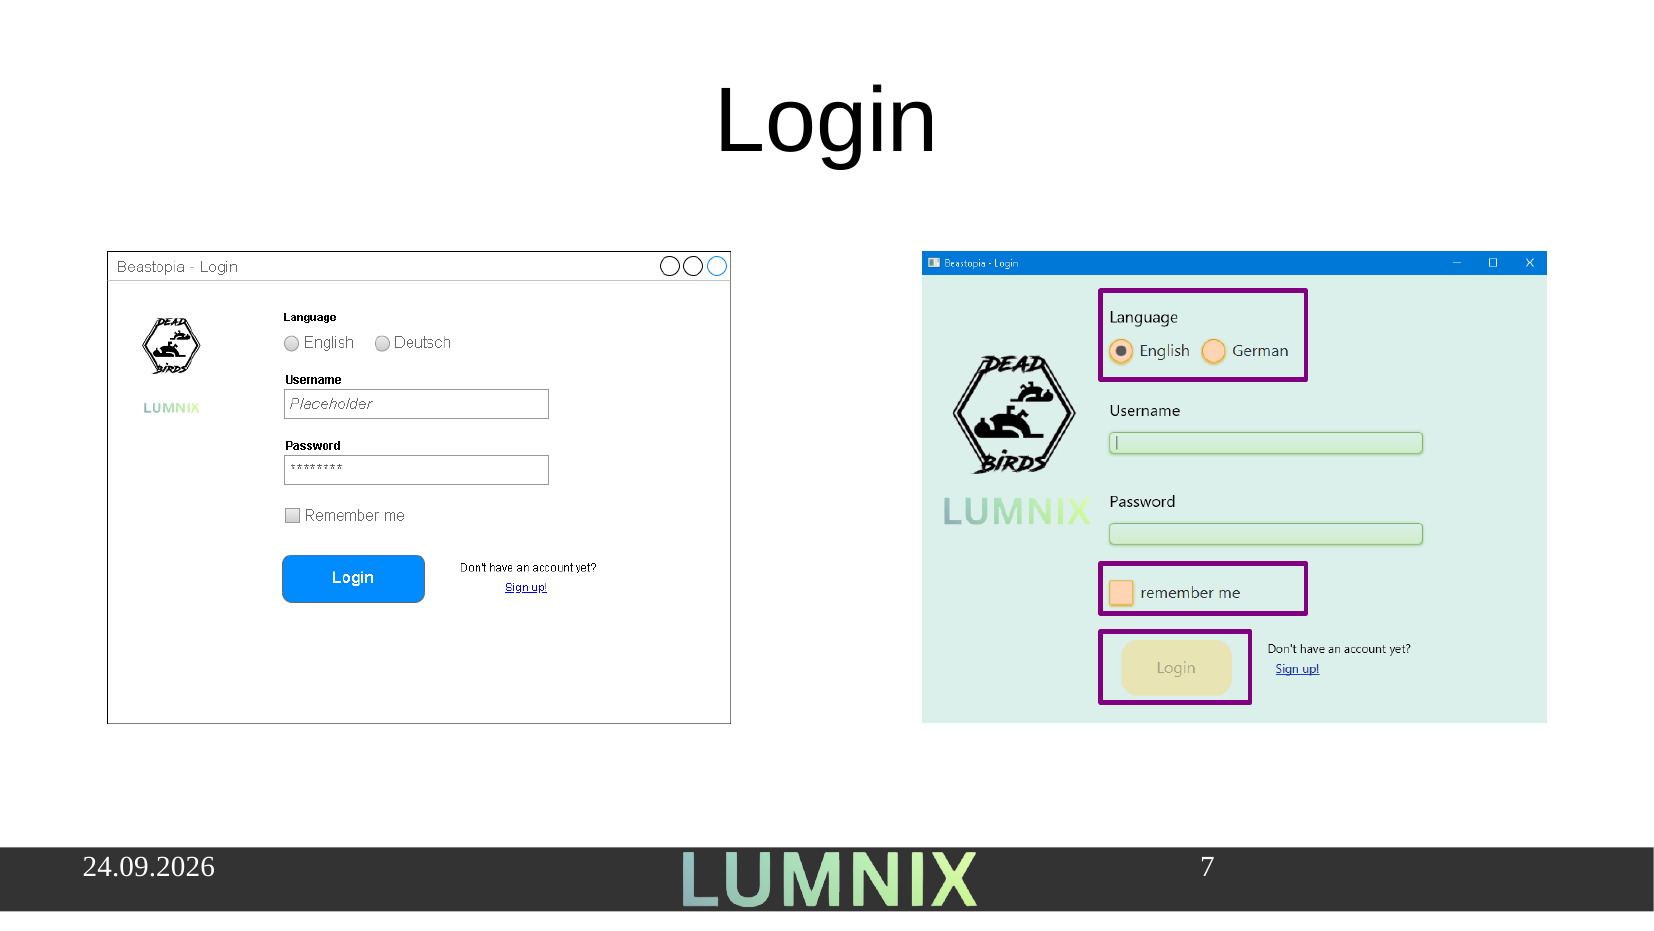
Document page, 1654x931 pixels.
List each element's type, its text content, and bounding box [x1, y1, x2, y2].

title Login [82, 37, 1571, 193]
picture [922, 251, 1547, 723]
text_box 23.05.2023 [82, 847, 468, 912]
text_box [1200, 847, 1586, 912]
picture [107, 251, 731, 724]
